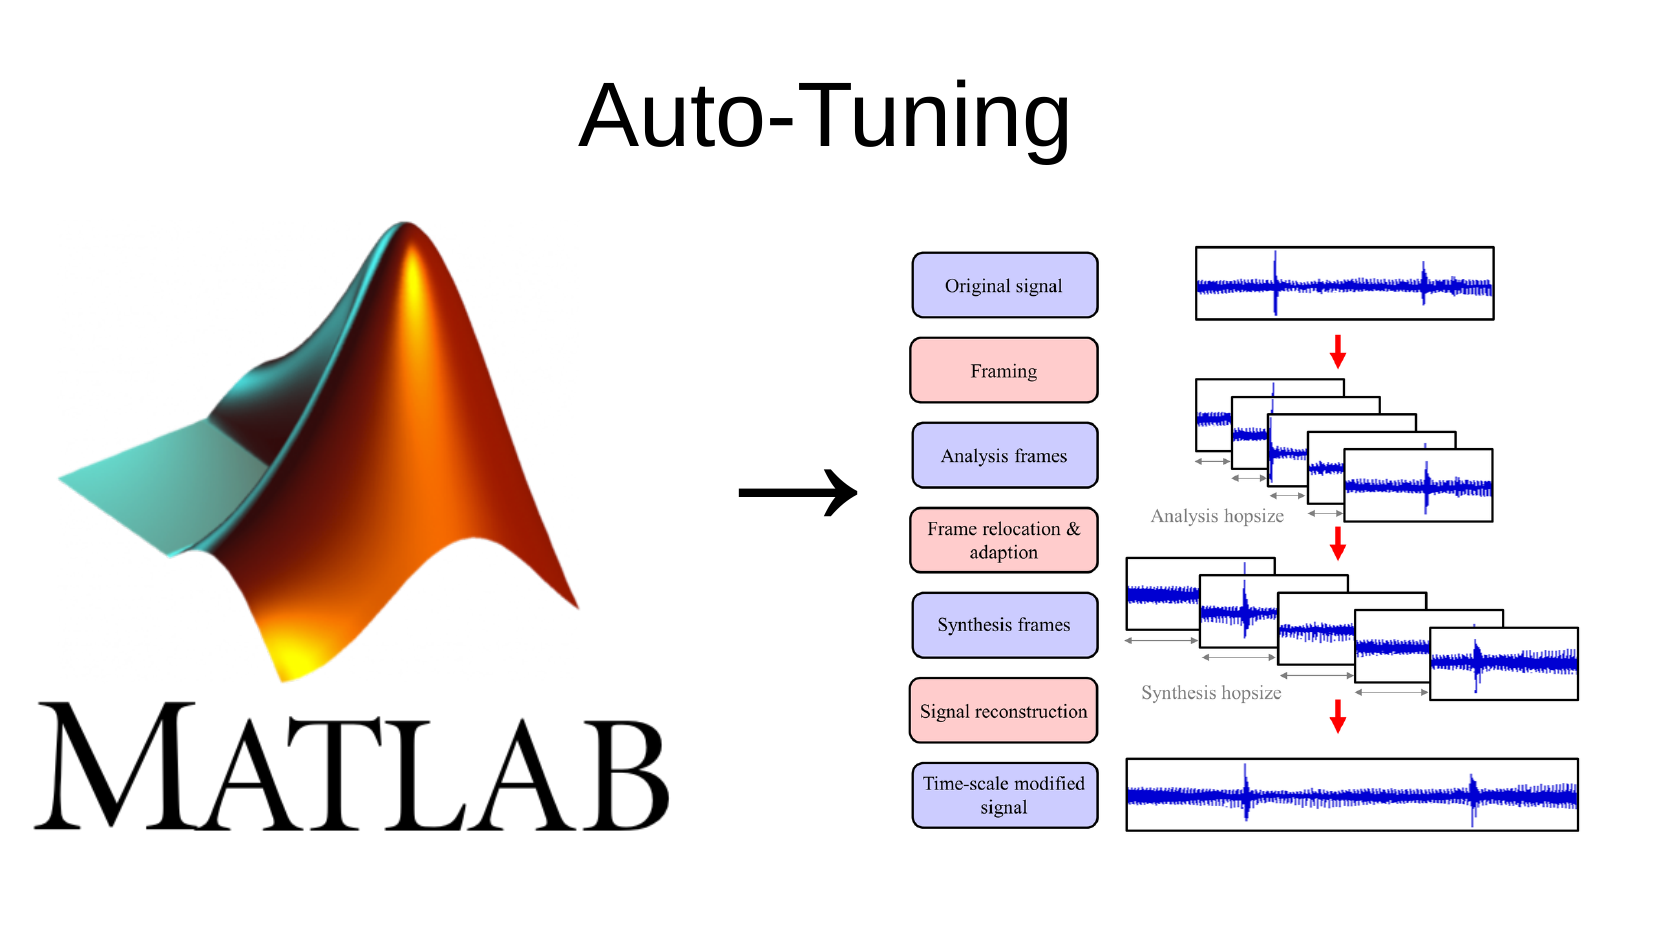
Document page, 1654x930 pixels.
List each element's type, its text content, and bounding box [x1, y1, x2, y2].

picture [15, 154, 708, 876]
picture [889, 215, 1610, 876]
text_box → [683, 338, 913, 577]
title Auto-Tuning [82, 37, 1571, 193]
